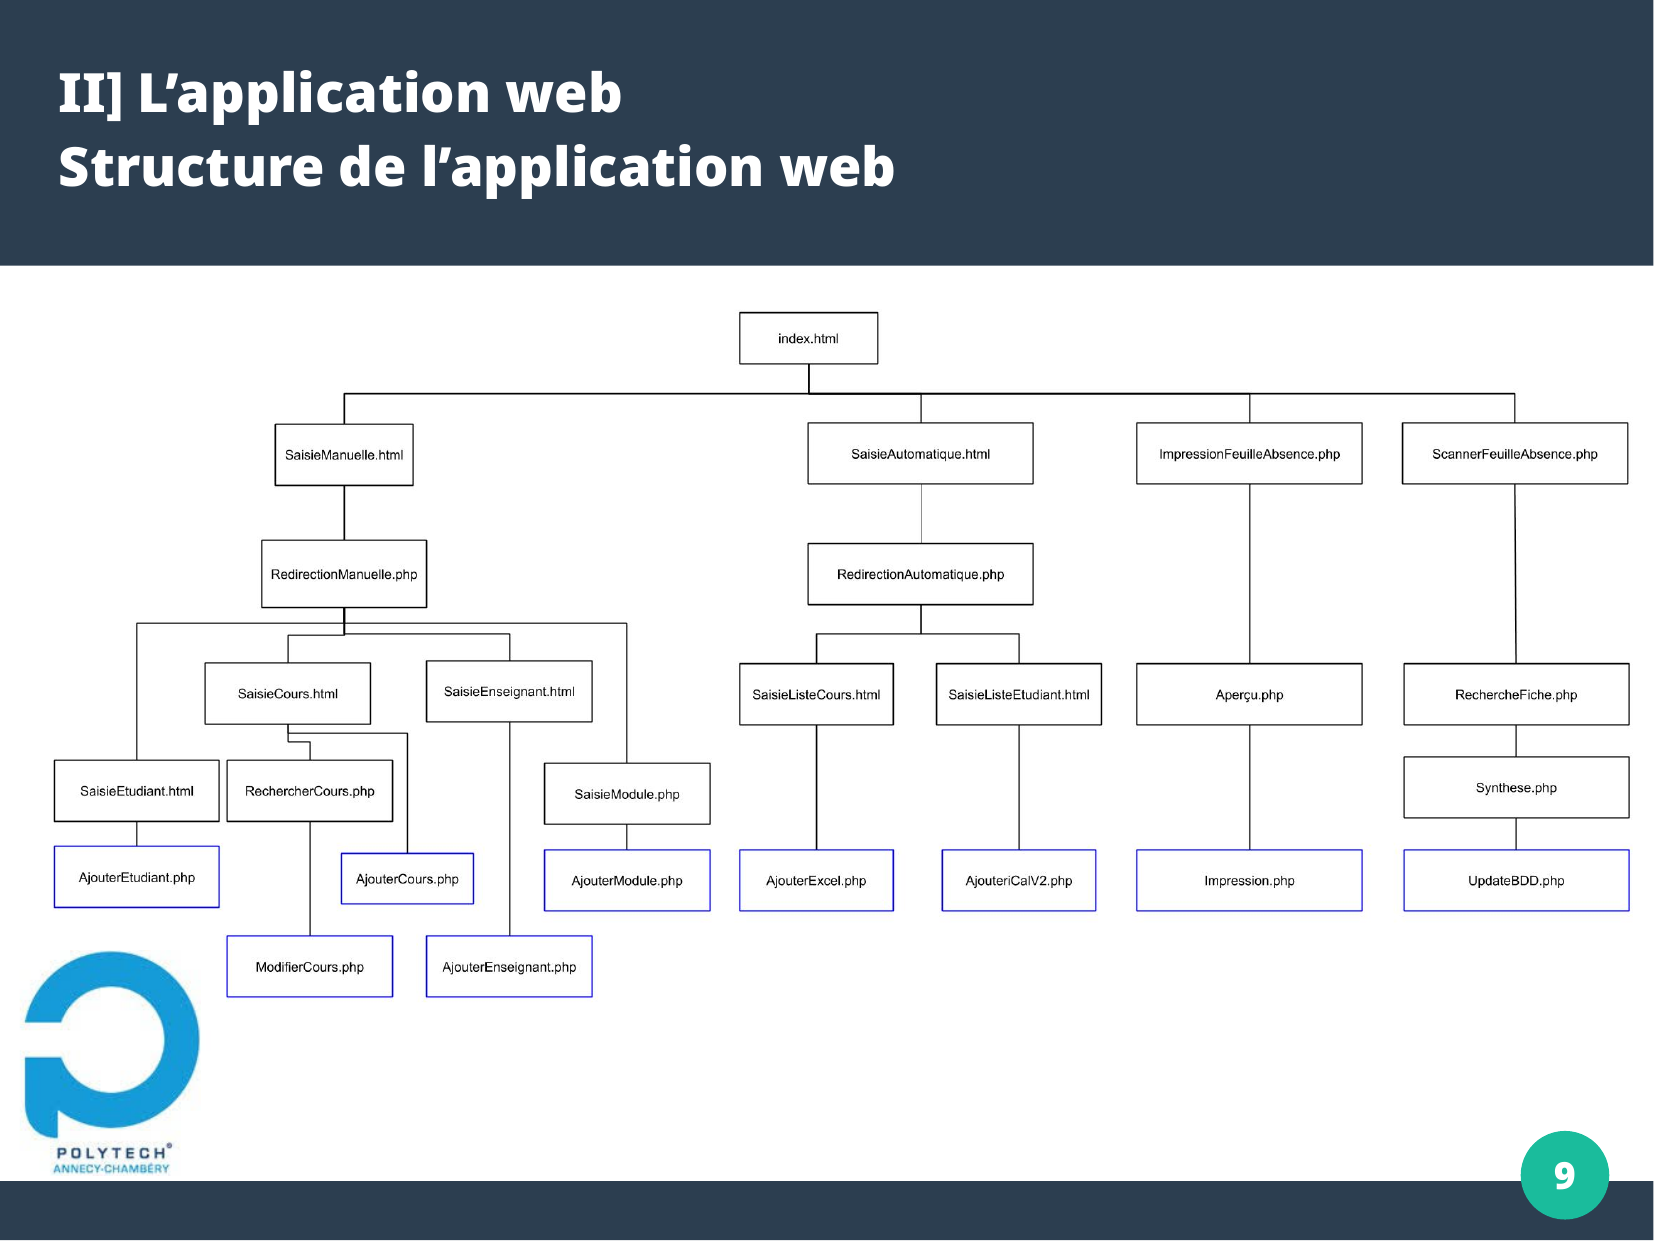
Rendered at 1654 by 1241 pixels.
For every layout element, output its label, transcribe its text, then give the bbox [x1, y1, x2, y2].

picture [0, 297, 1642, 1176]
title II] L’application web Structure de l’application web [59, 49, 1595, 207]
